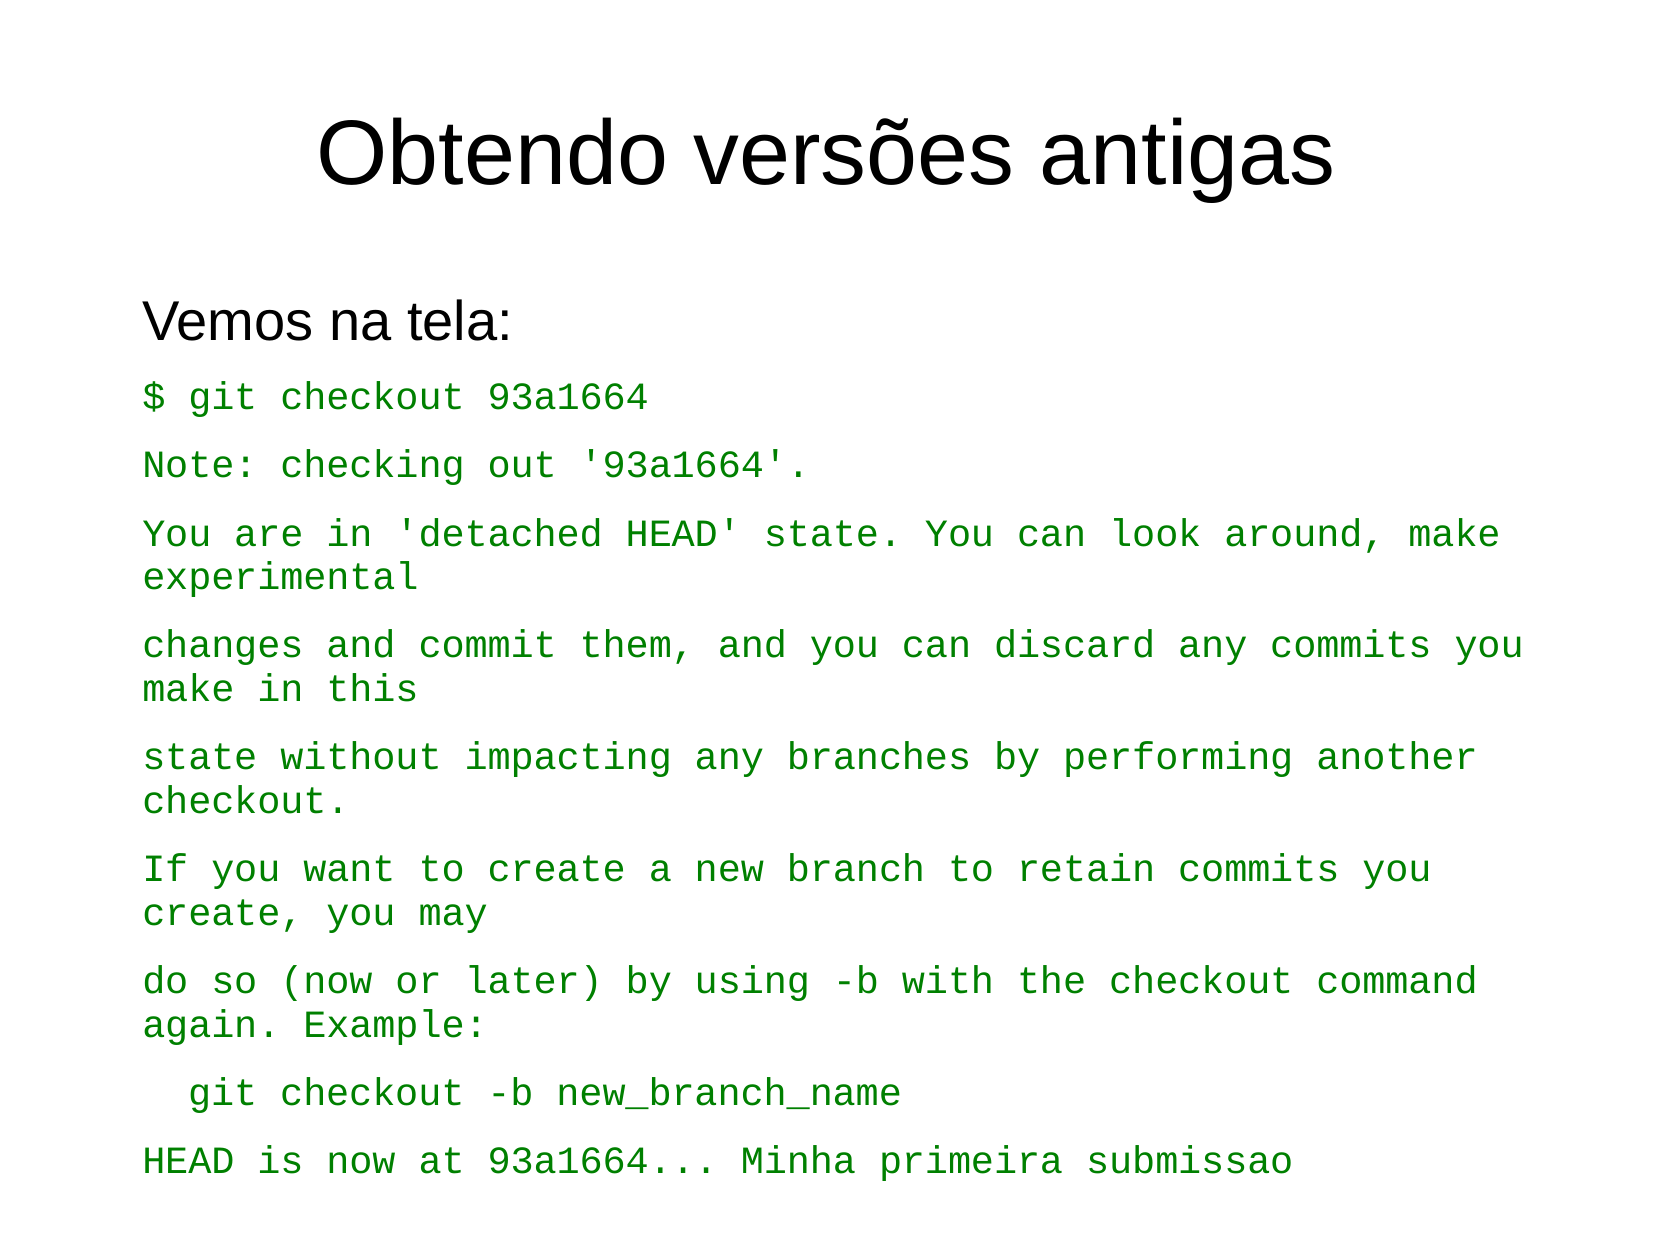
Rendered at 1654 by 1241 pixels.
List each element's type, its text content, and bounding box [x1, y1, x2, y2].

list Vemos na tela: $ git checkout 93a1664 Note: checking out '93a1664'. You are in 'detached HEAD' state. You can look around, make experimental changes and commit them, and you can discard any commits you make in this state without impacting any branches by performing another checkout. If you want to create a new branch to retain commits you create, you may do so (now or later) by using -b with the checkout command again. Example: git checkout -b new_branch_name HEAD is now at 93a1664... Minha primeira submissao [82, 290, 1538, 1193]
title Obtendo versões antigas [82, 49, 1571, 257]
